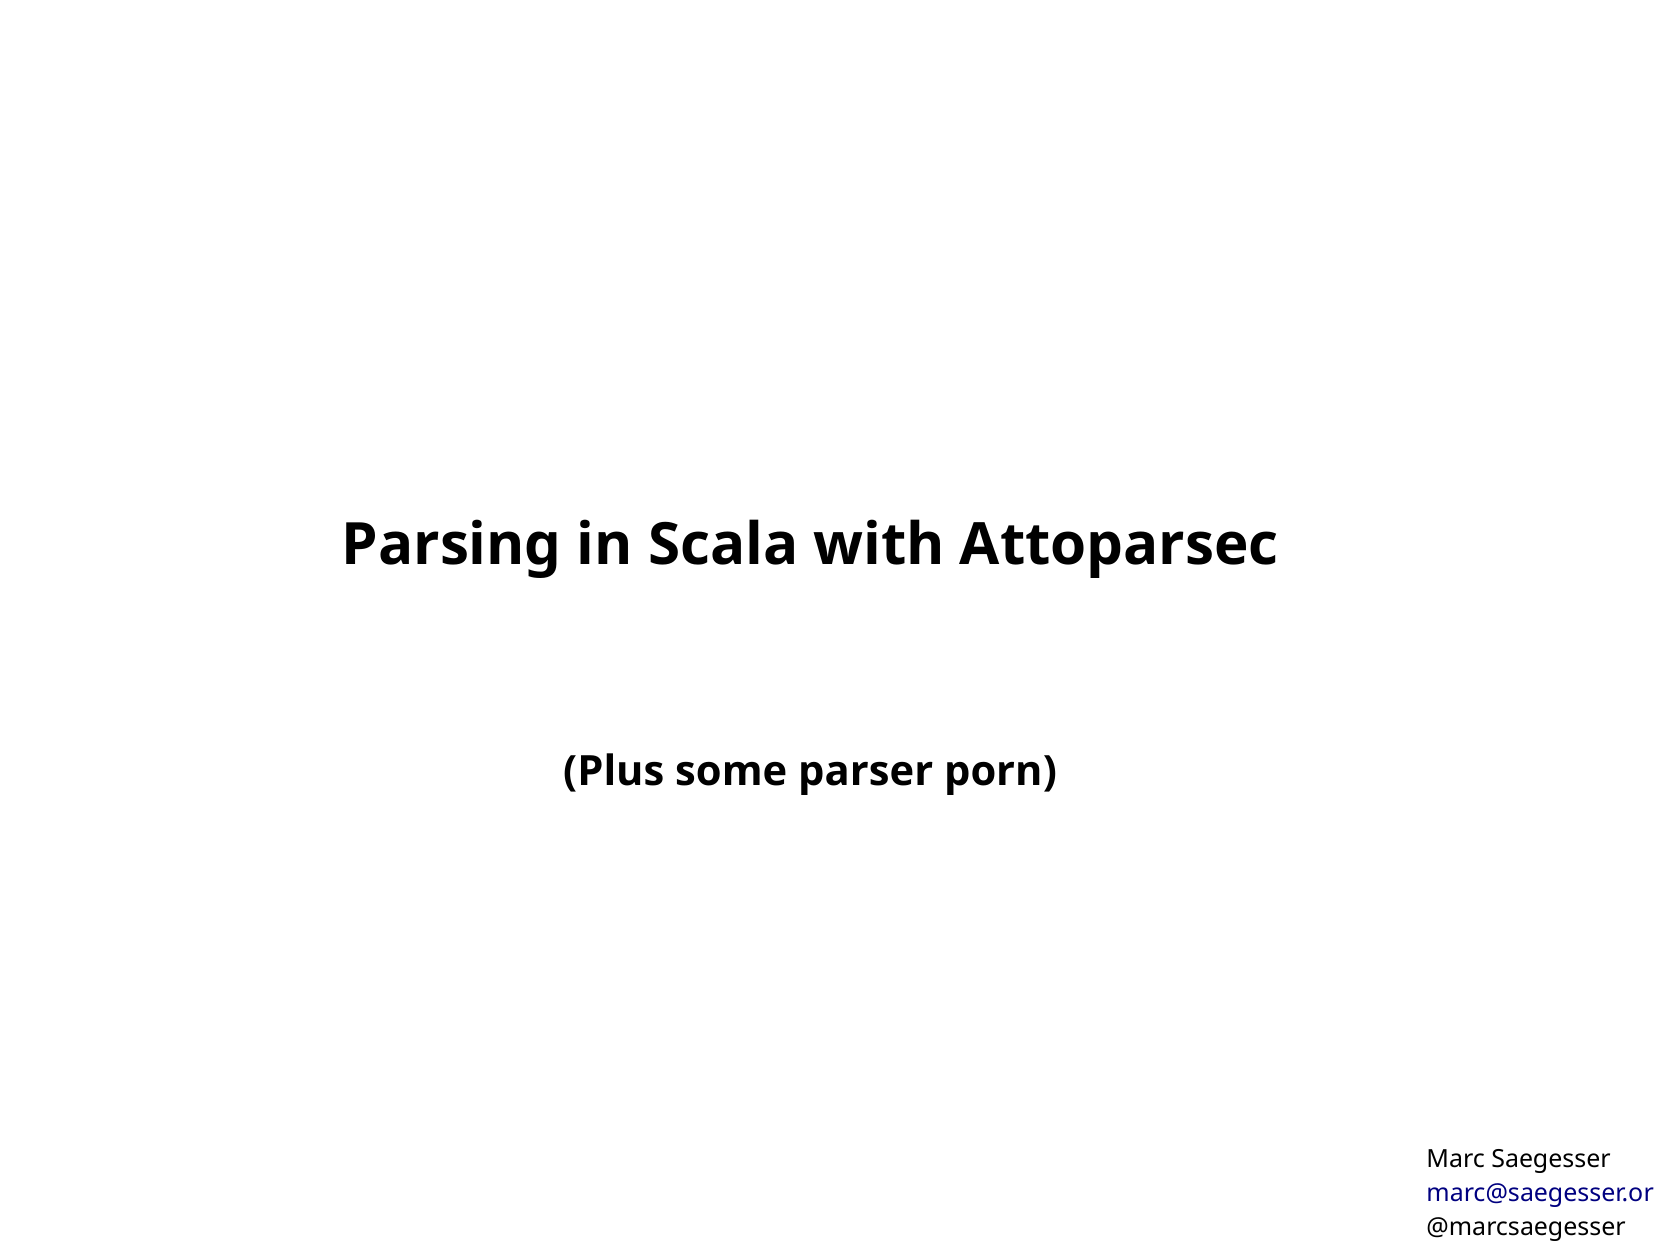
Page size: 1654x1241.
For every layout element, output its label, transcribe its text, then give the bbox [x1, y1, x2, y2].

subtitle Parsing in Scala with Attoparsec (Plus some parser porn) [82, 290, 1538, 1010]
text_box Marc Saegesser marc@saegesser.org @marcsaegesser [1411, 1133, 1648, 1239]
